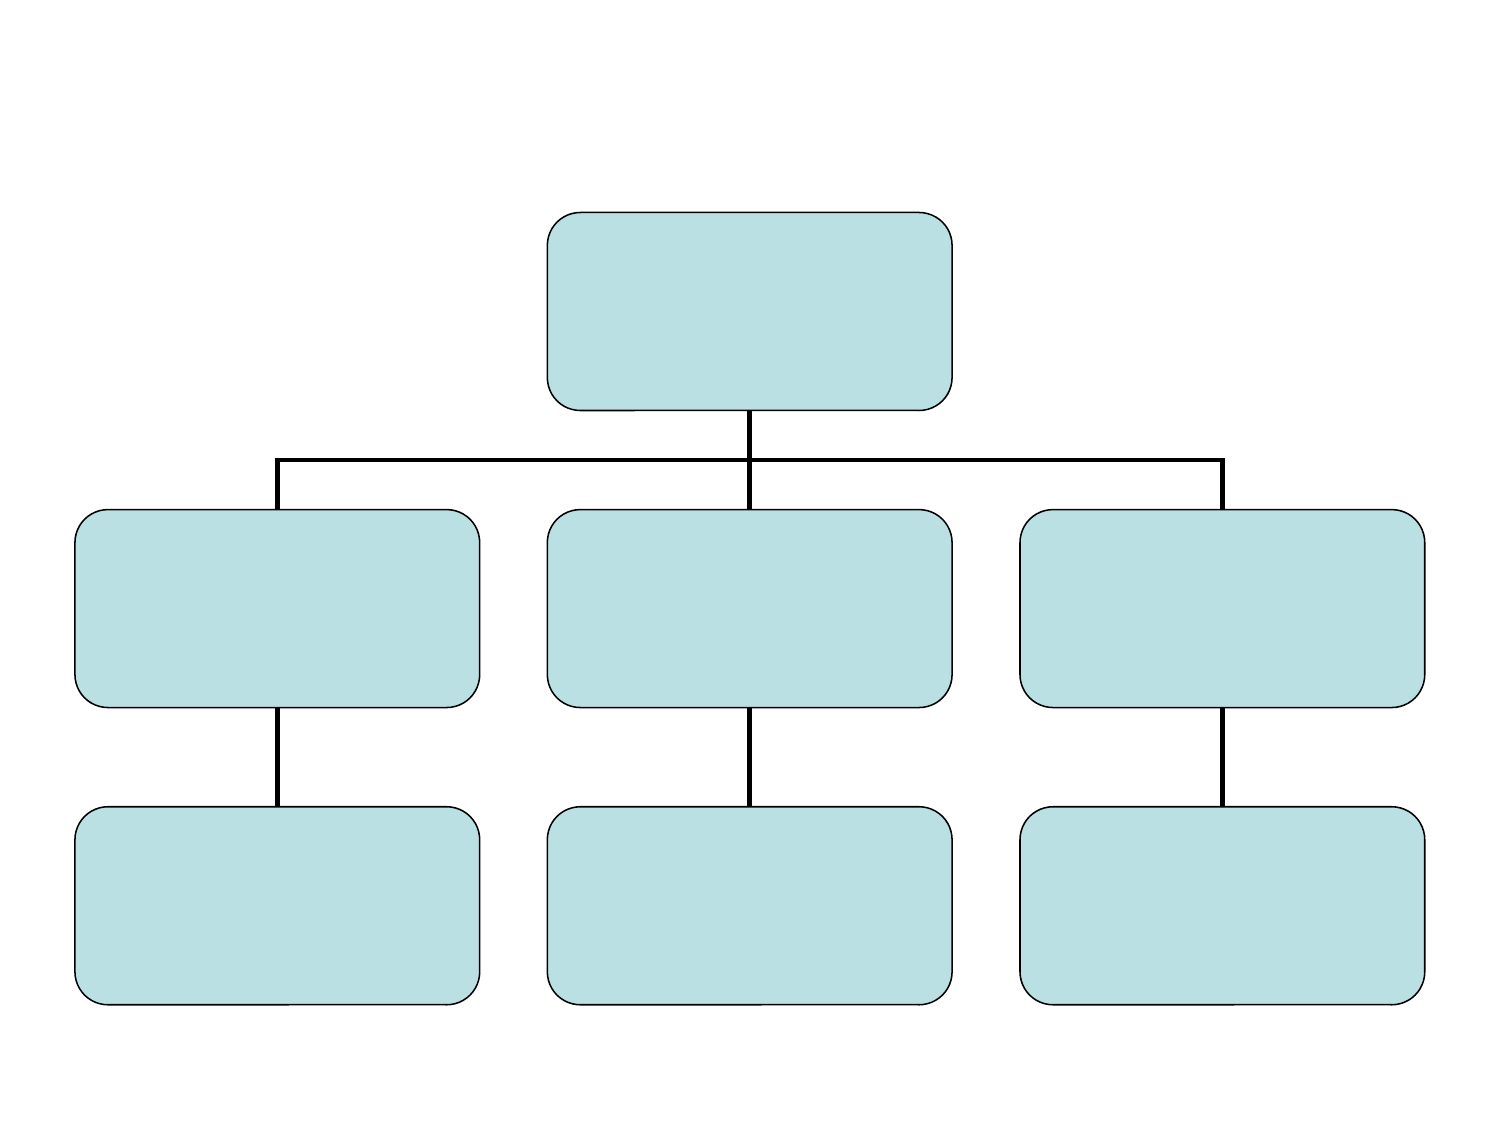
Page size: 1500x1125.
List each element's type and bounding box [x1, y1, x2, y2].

text_box [547, 509, 953, 708]
text_box [74, 509, 480, 708]
text_box [547, 212, 953, 411]
text_box [74, 806, 480, 1005]
text_box [547, 806, 953, 1005]
text_box [1020, 806, 1425, 1005]
text_box [1020, 509, 1425, 708]
